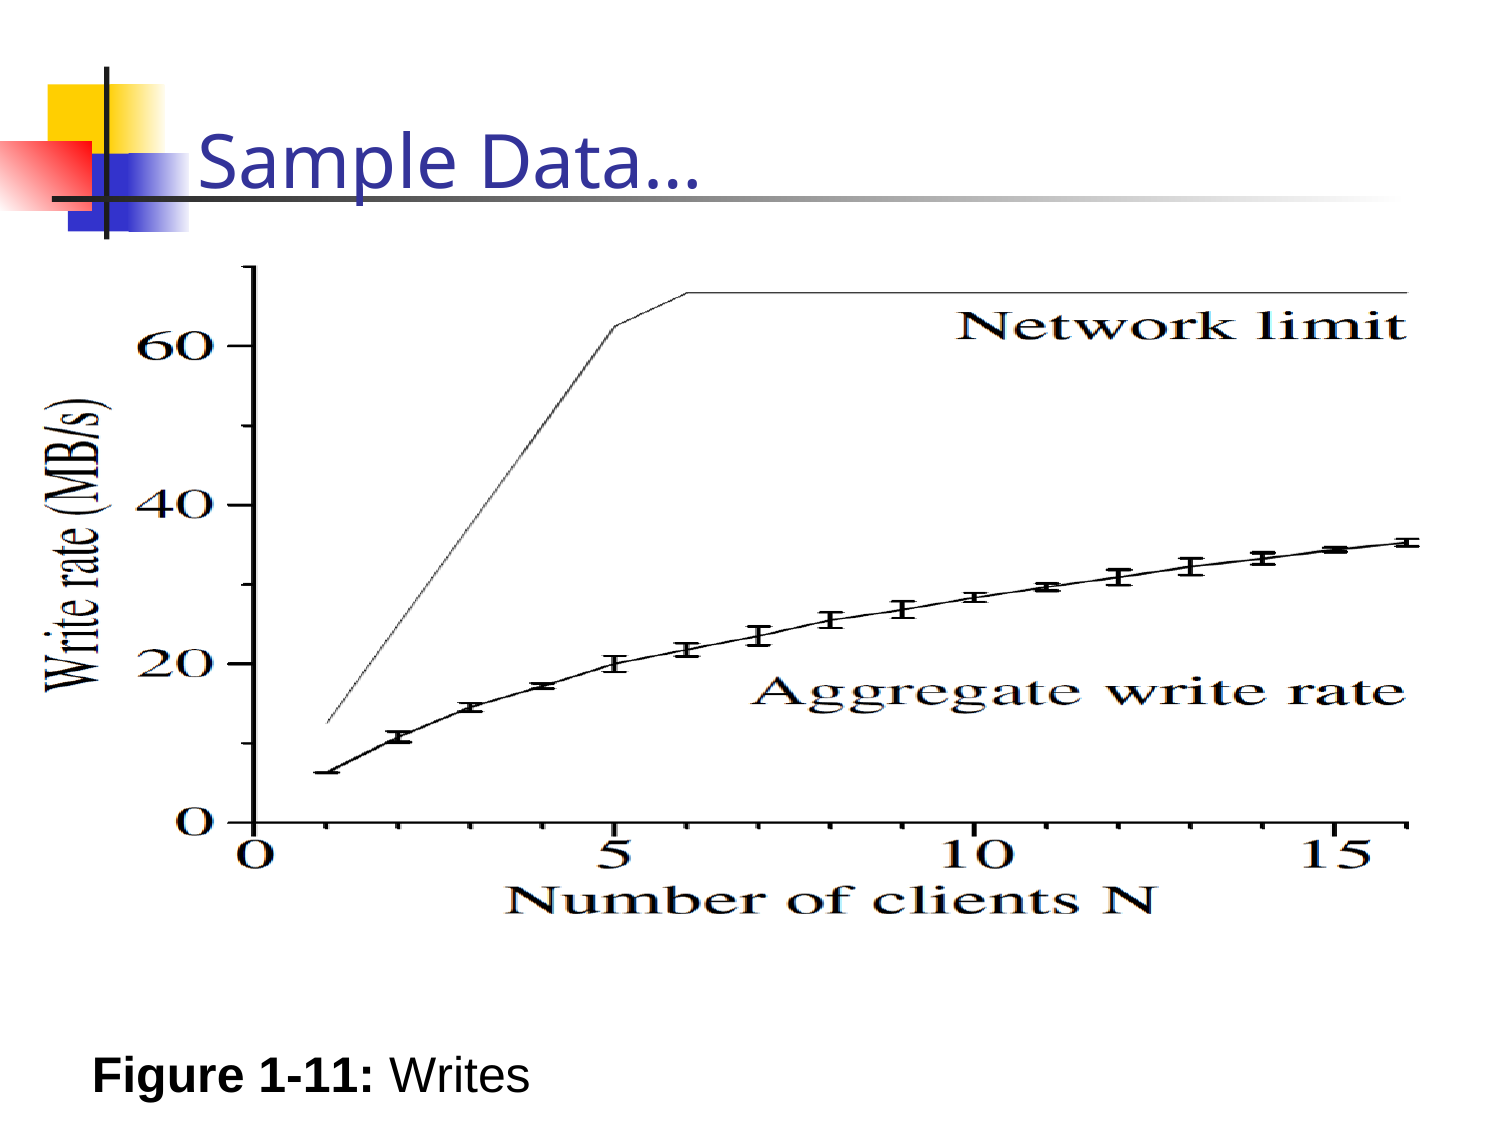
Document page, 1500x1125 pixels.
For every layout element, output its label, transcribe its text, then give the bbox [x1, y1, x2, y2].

text_box Figure 1-11: Writes [76, 1034, 621, 1125]
picture [0, 255, 1500, 1024]
text_box Sample Data… [183, 106, 1462, 244]
